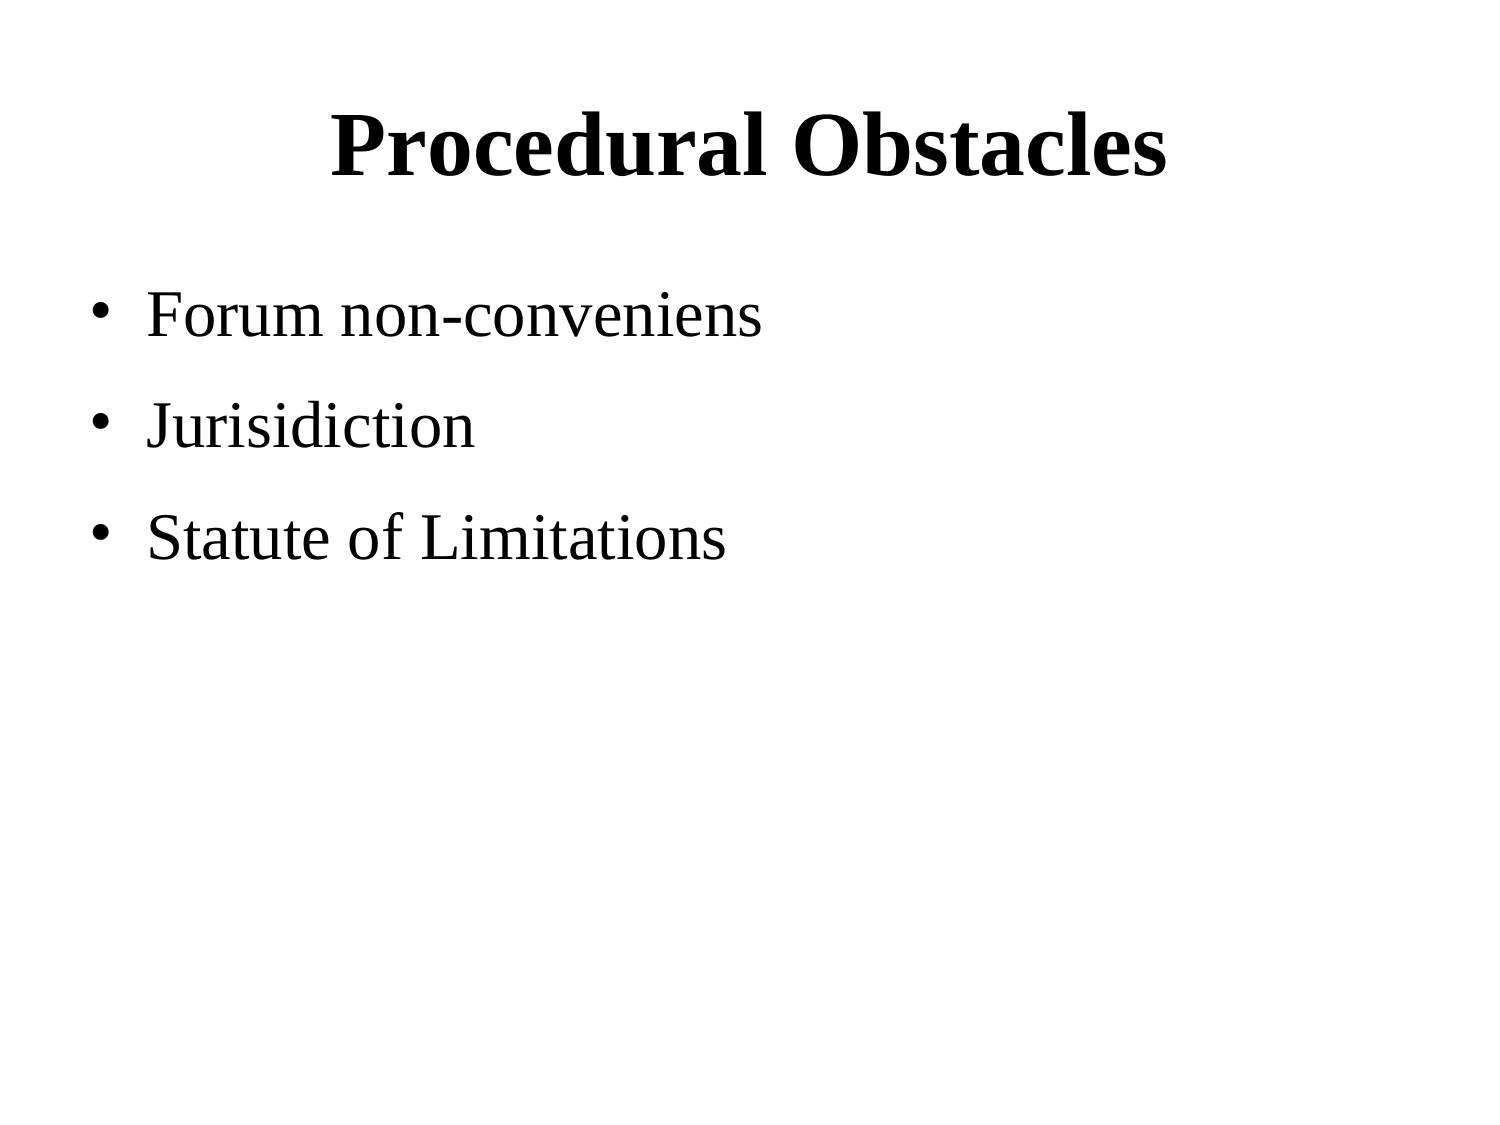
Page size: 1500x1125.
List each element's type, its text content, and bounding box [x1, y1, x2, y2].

list Forum non-conveniens Jurisidiction Statute of Limitations [75, 262, 1426, 1005]
title Procedural Obstacles [75, 45, 1426, 233]
